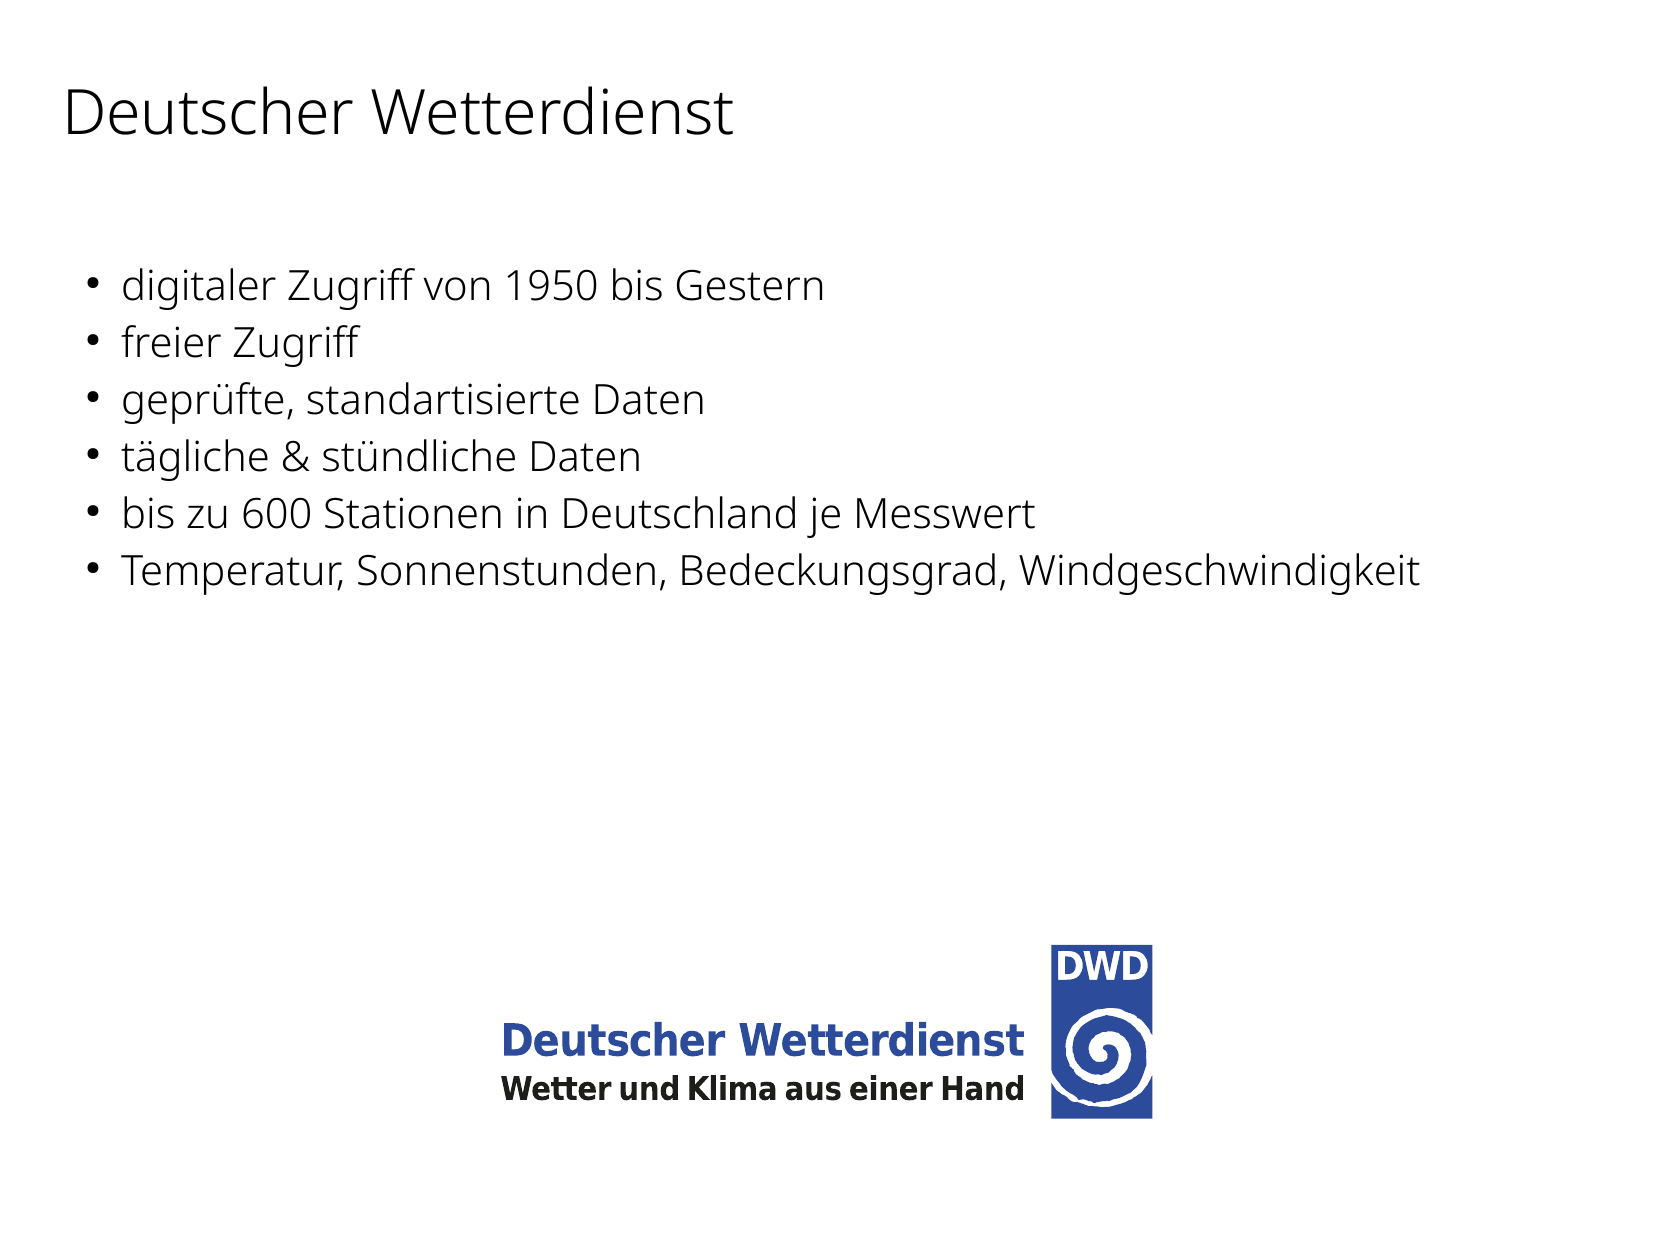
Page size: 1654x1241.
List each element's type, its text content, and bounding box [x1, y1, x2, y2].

text_box Deutscher Wetterdienst [47, 60, 1607, 225]
text_box digitaler Zugriff von 1950 bis Gestern freier Zugriff geprüfte, standartisierte Daten tägliche & stündliche Daten bis zu 600 Stationen in Deutschland je Messwert Temperatur, Sonnenstunden, Bedeckungsgrad, Windgeschwindigkeit [70, 248, 1571, 563]
picture [501, 944, 1153, 1119]
